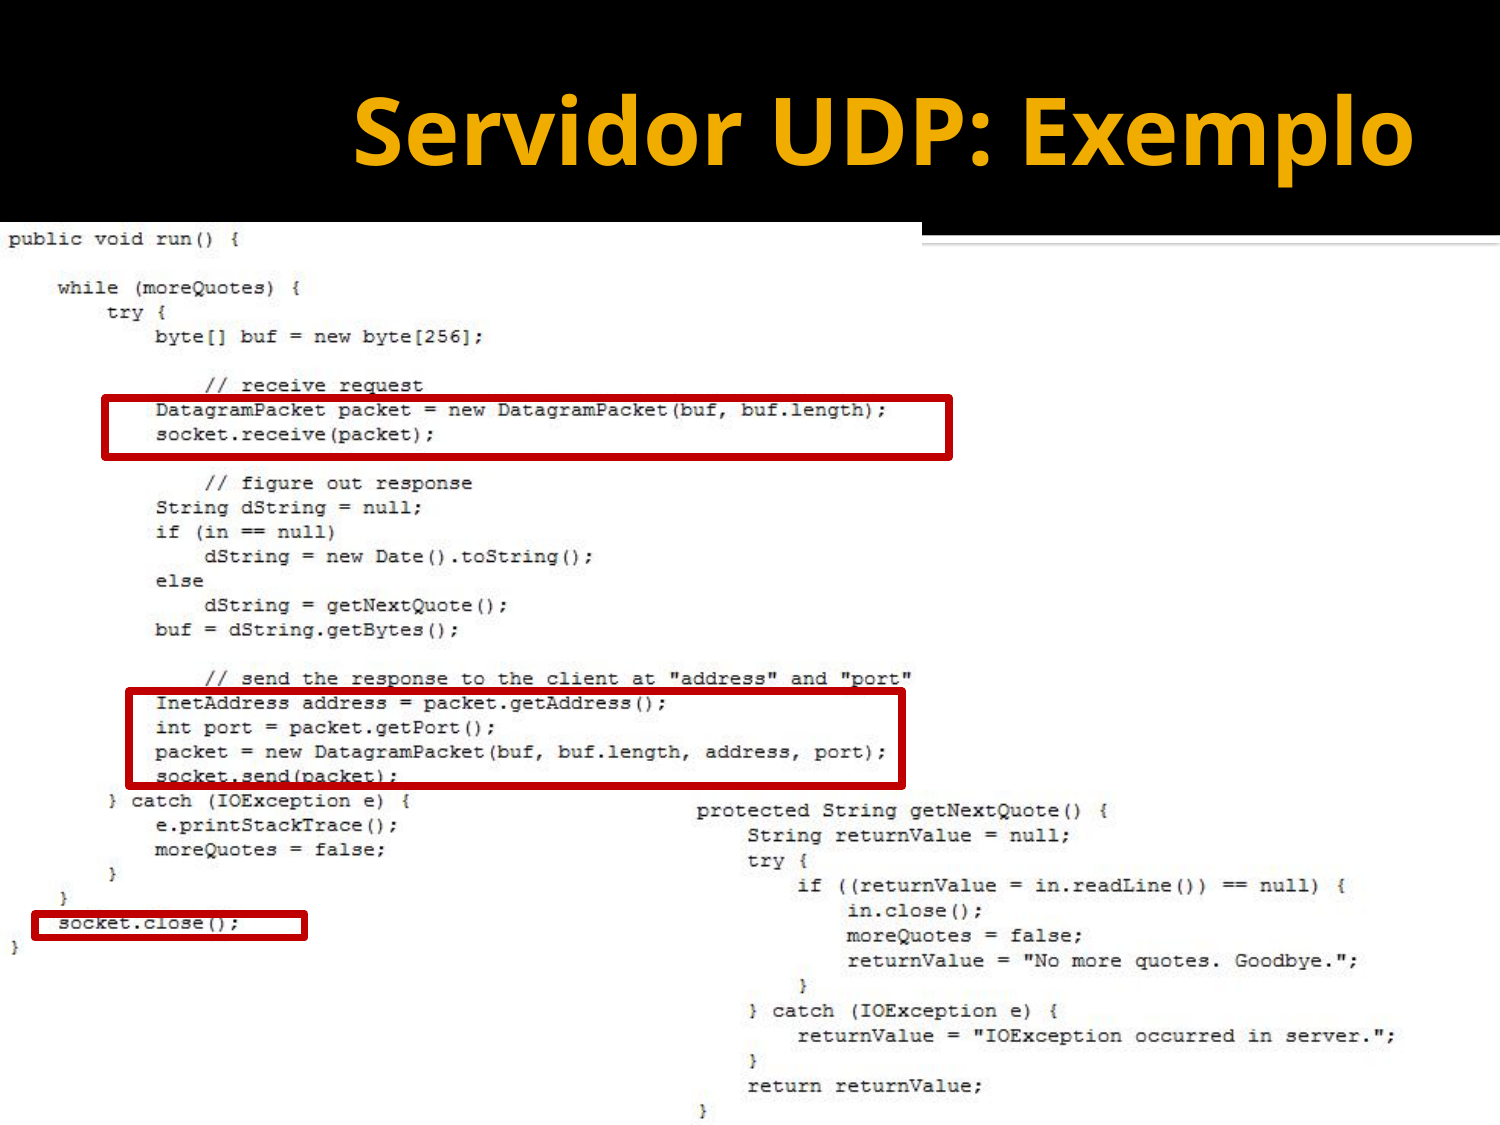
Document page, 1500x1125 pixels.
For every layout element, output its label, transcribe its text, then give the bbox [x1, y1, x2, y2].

title Servidor UDP: Exemplo [75, 25, 1425, 231]
picture [109, 402, 922, 453]
picture [0, 222, 1404, 1125]
